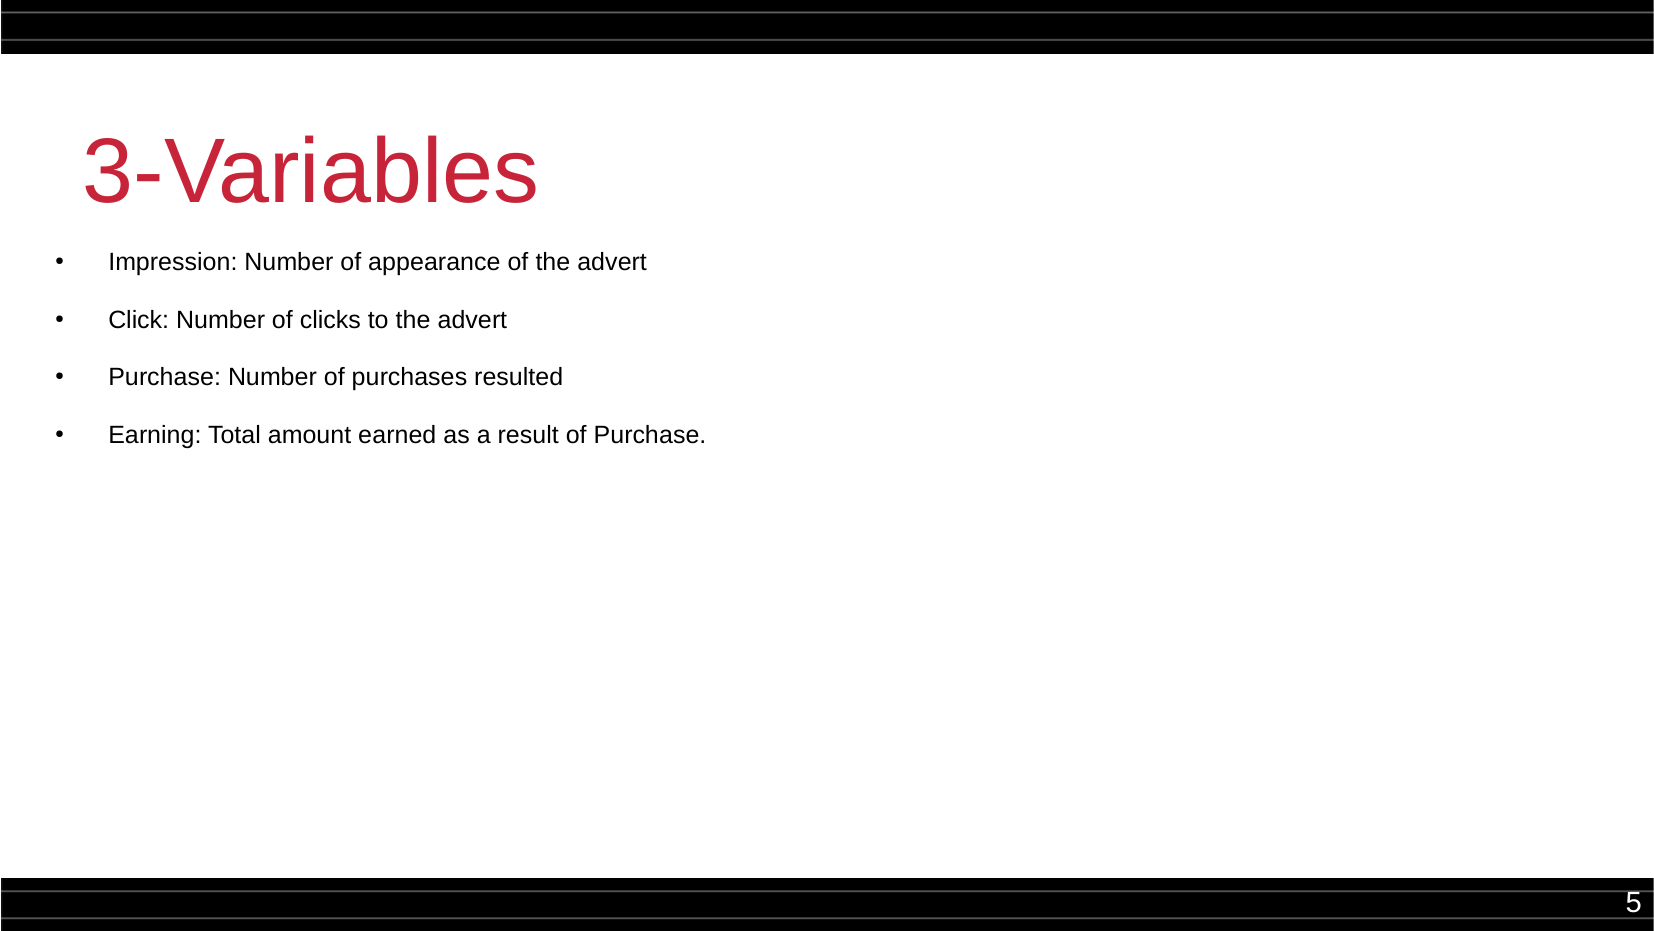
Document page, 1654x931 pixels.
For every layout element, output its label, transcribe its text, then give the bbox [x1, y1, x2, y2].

picture [1, 878, 1654, 931]
list Impression: Number of appearance of the advert Click: Number of clicks to the advert Purchase: Number of purchases resulted Earning: Total amount earned as a result of Purchase. [37, 248, 1501, 802]
picture [1, 0, 1654, 54]
title 3-Variables [82, 92, 1571, 249]
